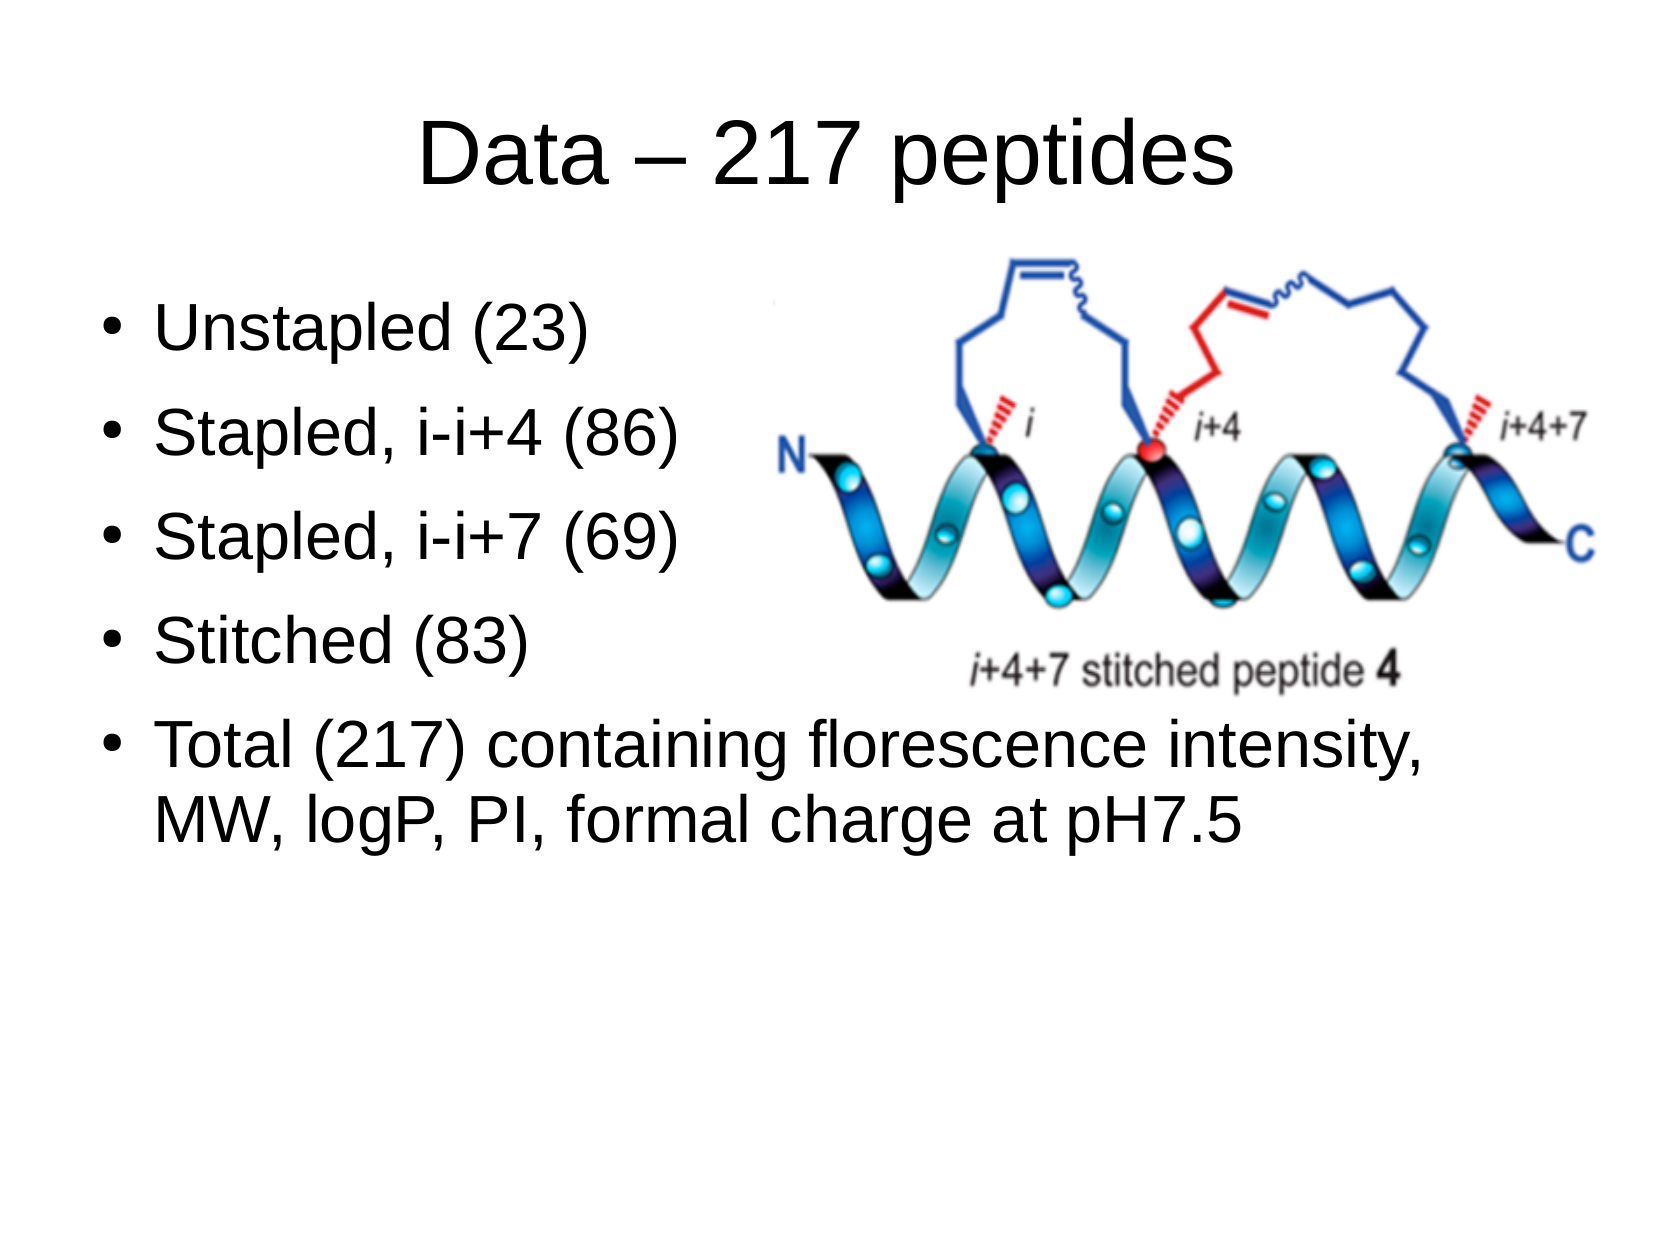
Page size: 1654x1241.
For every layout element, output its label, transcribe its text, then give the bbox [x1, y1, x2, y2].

list Unstapled (23) Stapled, i-i+4 (86) Stapled, i-i+7 (69) Stitched (83) Total (217) containing florescence intensity, MW, logP, PI, formal charge at pH7.5 [82, 290, 1571, 1010]
picture [765, 241, 1606, 706]
title Data – 217 peptides [82, 49, 1571, 257]
